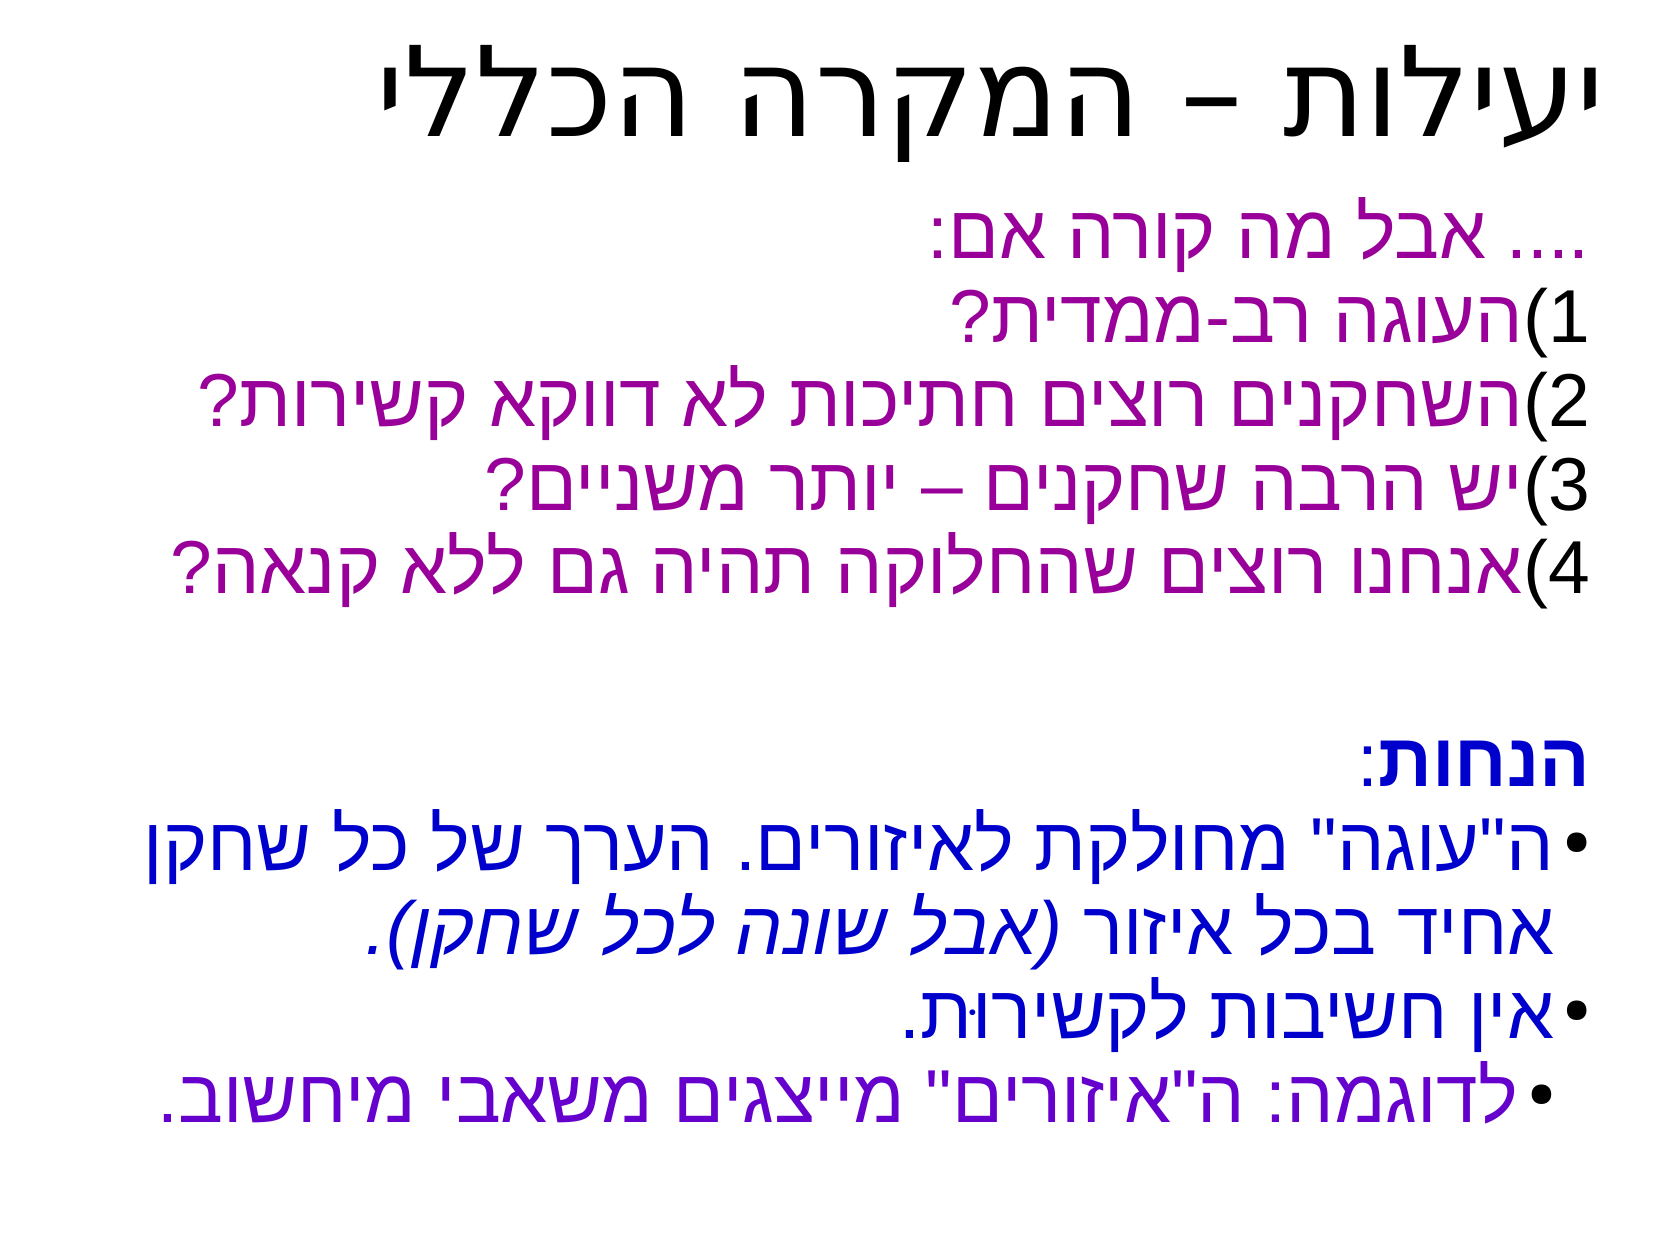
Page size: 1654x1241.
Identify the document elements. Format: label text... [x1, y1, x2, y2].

text_box .... אבל מה קורה אם: העוגה רב-ממדית? השחקנים רוצים חתיכות לא דווקא קשירות? יש הרבה שחקנים – יותר משניים? אנחנו רוצים שהחלוקה תהיה גם ללא קנאה? [60, 182, 1606, 618]
text_box הנחות: ה"עוגה" מחולקת לאיזורים. הערך של כל שחקן אחיד בכל איזור (אבל שונה לכל שחקן). אין חשיבות לקשירוּת. לדוגמה: ה"איזורים" מייצגים משאבי מיחשוב. [60, 711, 1606, 1147]
title יעילות – המקרה הכללי [30, 7, 1654, 166]
